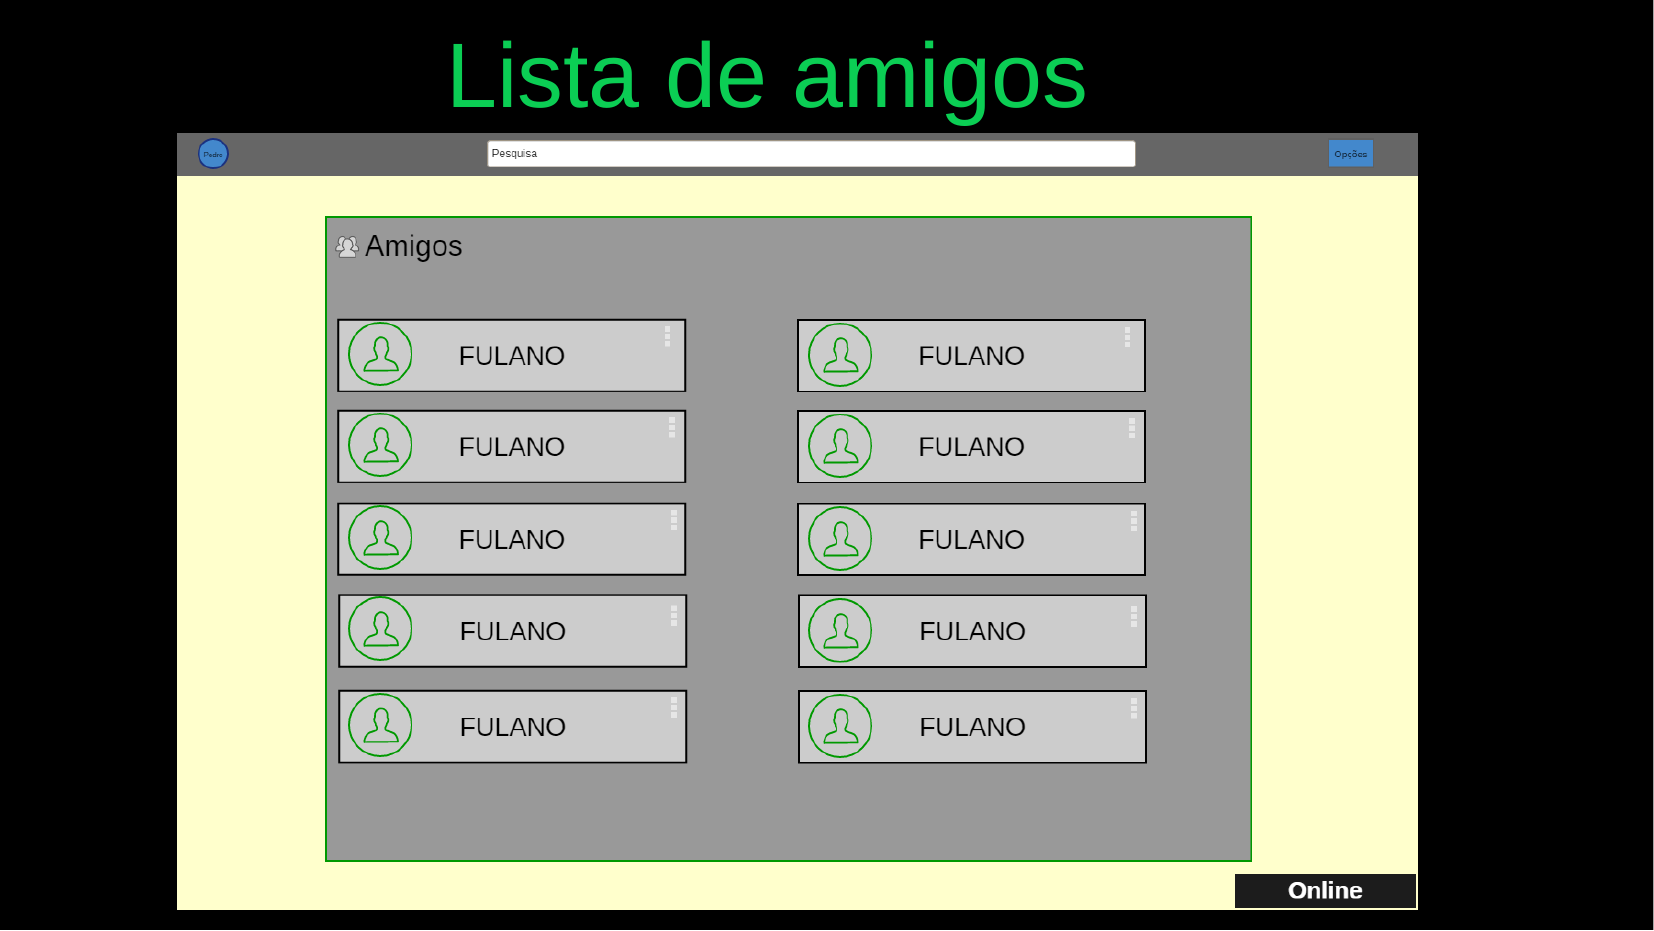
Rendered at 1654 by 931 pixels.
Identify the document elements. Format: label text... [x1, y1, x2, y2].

title Lista de amigos [23, 0, 1512, 179]
picture [177, 133, 1418, 910]
